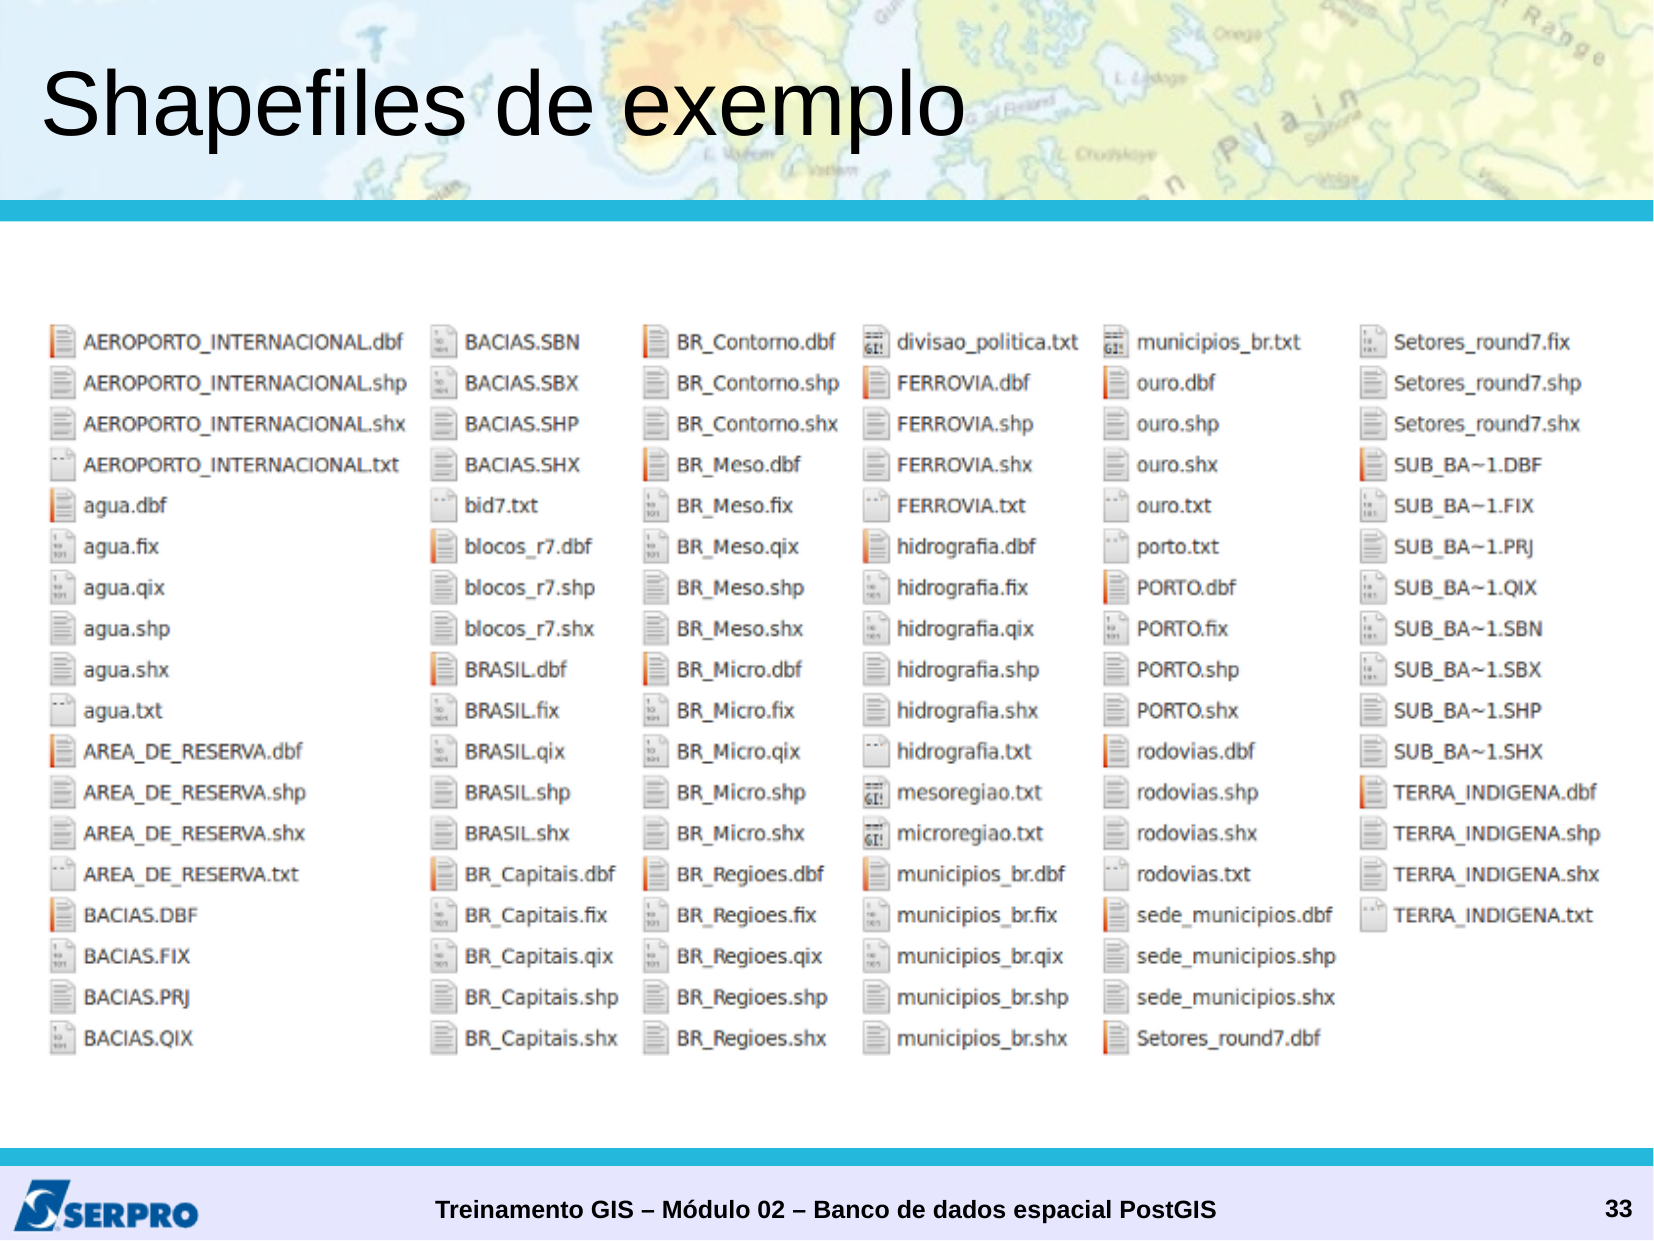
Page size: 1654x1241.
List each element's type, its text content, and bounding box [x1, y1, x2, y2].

title Shapefiles de exemplo [40, 49, 1614, 159]
picture [43, 319, 1609, 1062]
picture [10, 1177, 201, 1235]
